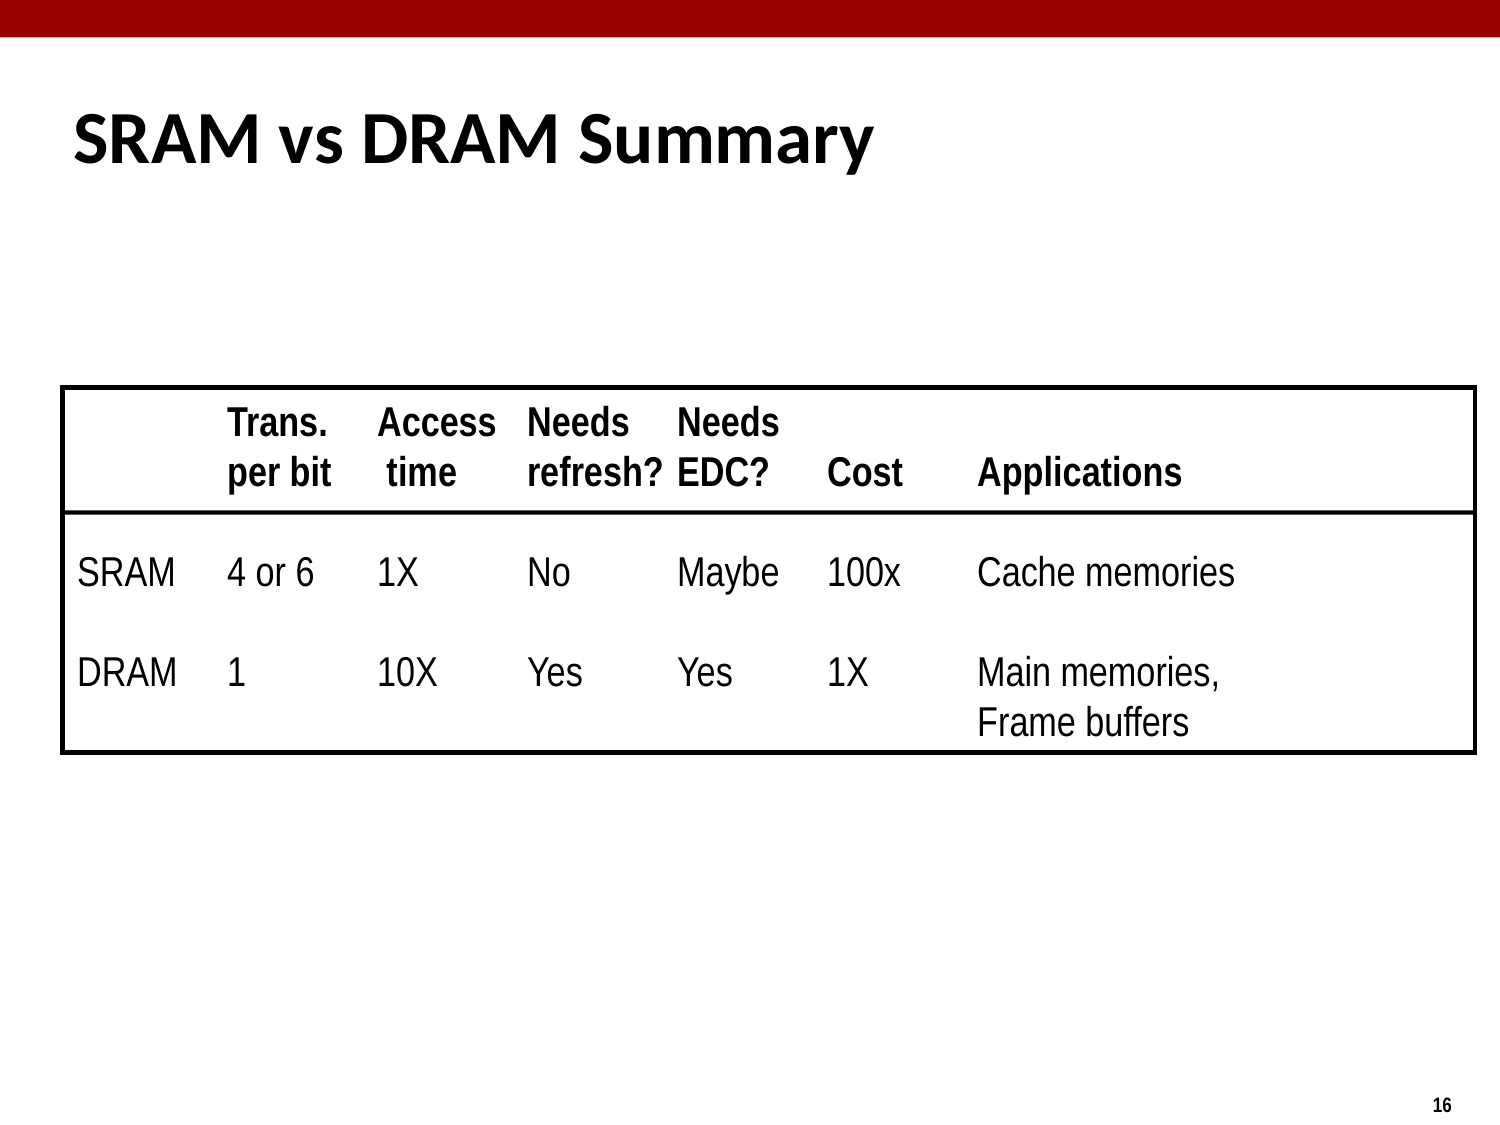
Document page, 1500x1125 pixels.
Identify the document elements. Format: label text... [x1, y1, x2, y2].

text_box Trans. Access Needs Needs per bit time refresh? EDC? Cost Applications SRAM 4 or 6 1X No Maybe 100x Cache memories DRAM 1 10X Yes Yes 1X Main memories, Frame buffers [62, 387, 1475, 510]
text_box Trans. Access Needs Needs per bit time refresh? EDC? Cost Applications SRAM 4 or 6 1X No Maybe 100x Cache memories DRAM 1 10X Yes Yes 1X Main memories, Frame buffers [62, 515, 1475, 753]
title SRAM vs DRAM Summary [58, 71, 1304, 197]
